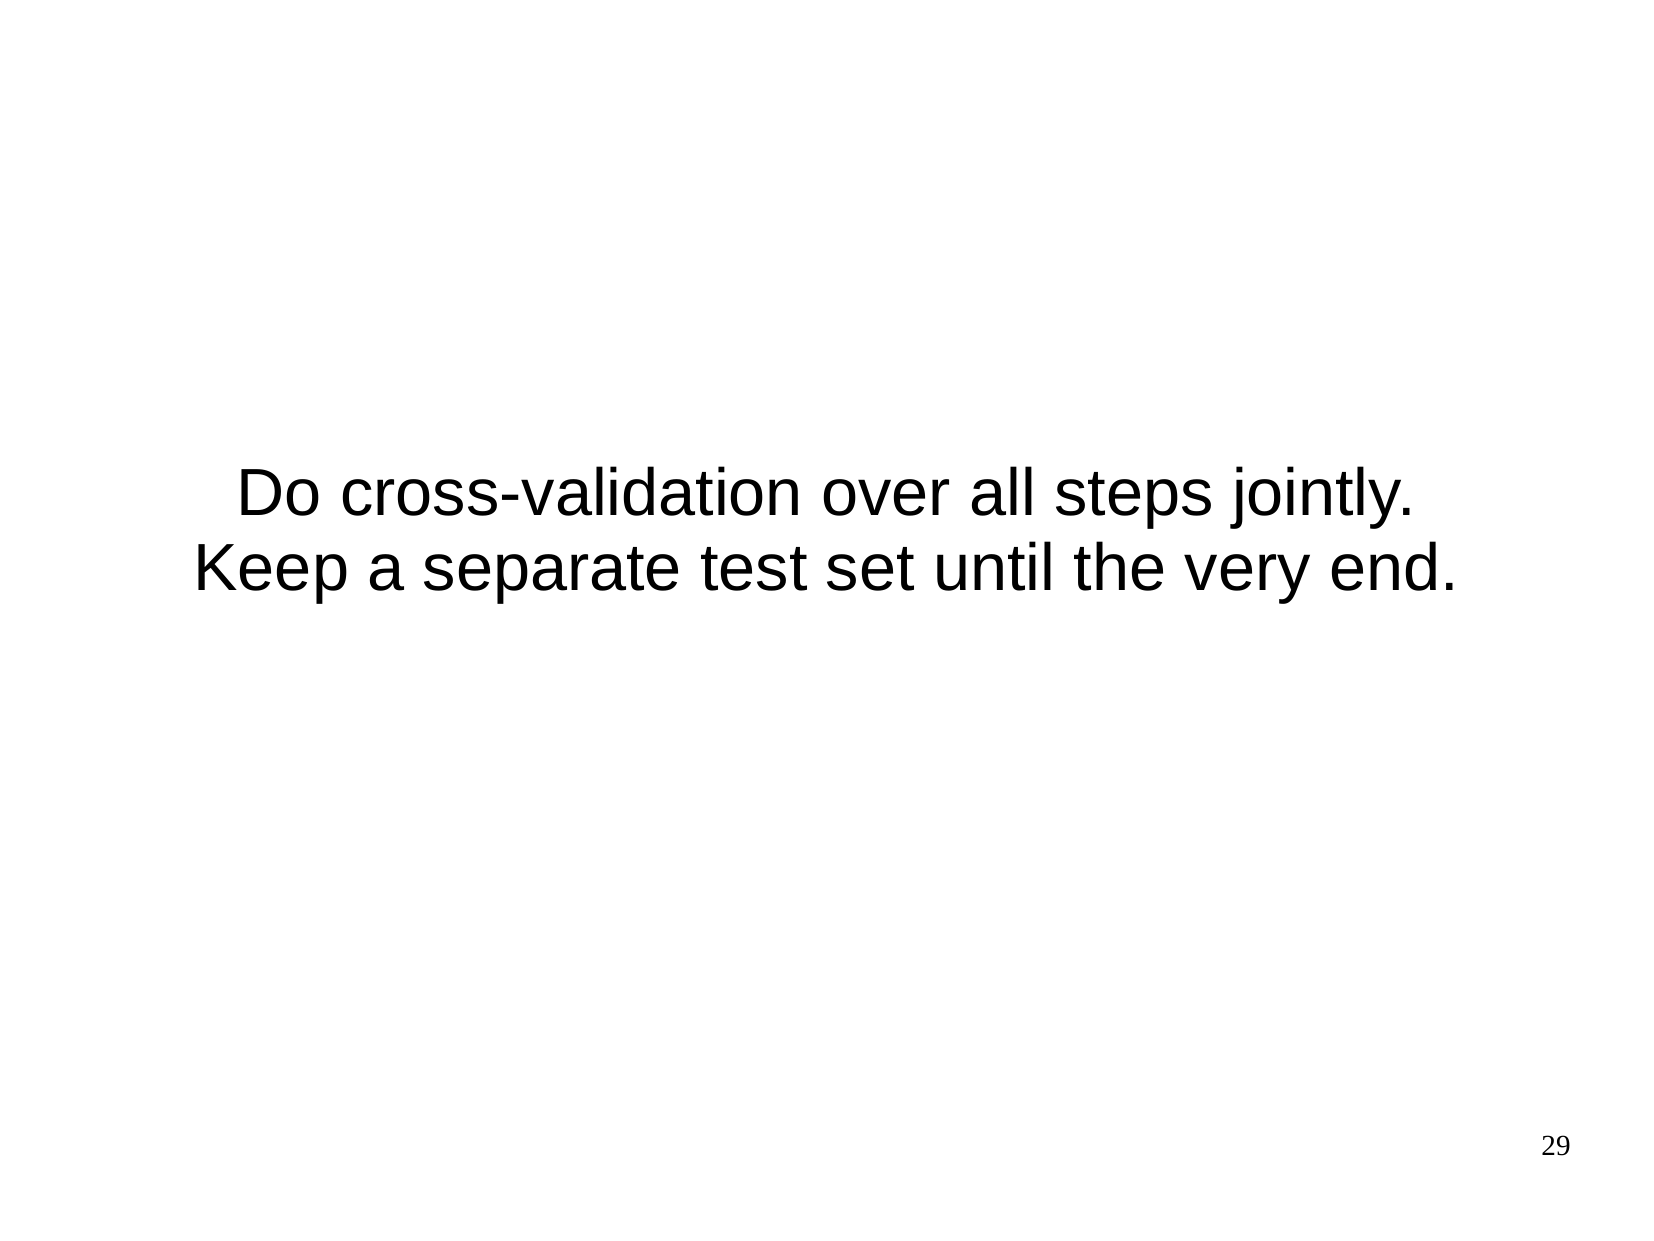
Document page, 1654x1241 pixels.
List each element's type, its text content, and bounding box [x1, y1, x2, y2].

subtitle Do cross-validation over all steps jointly. Keep a separate test set until the very end. [82, 49, 1571, 1010]
